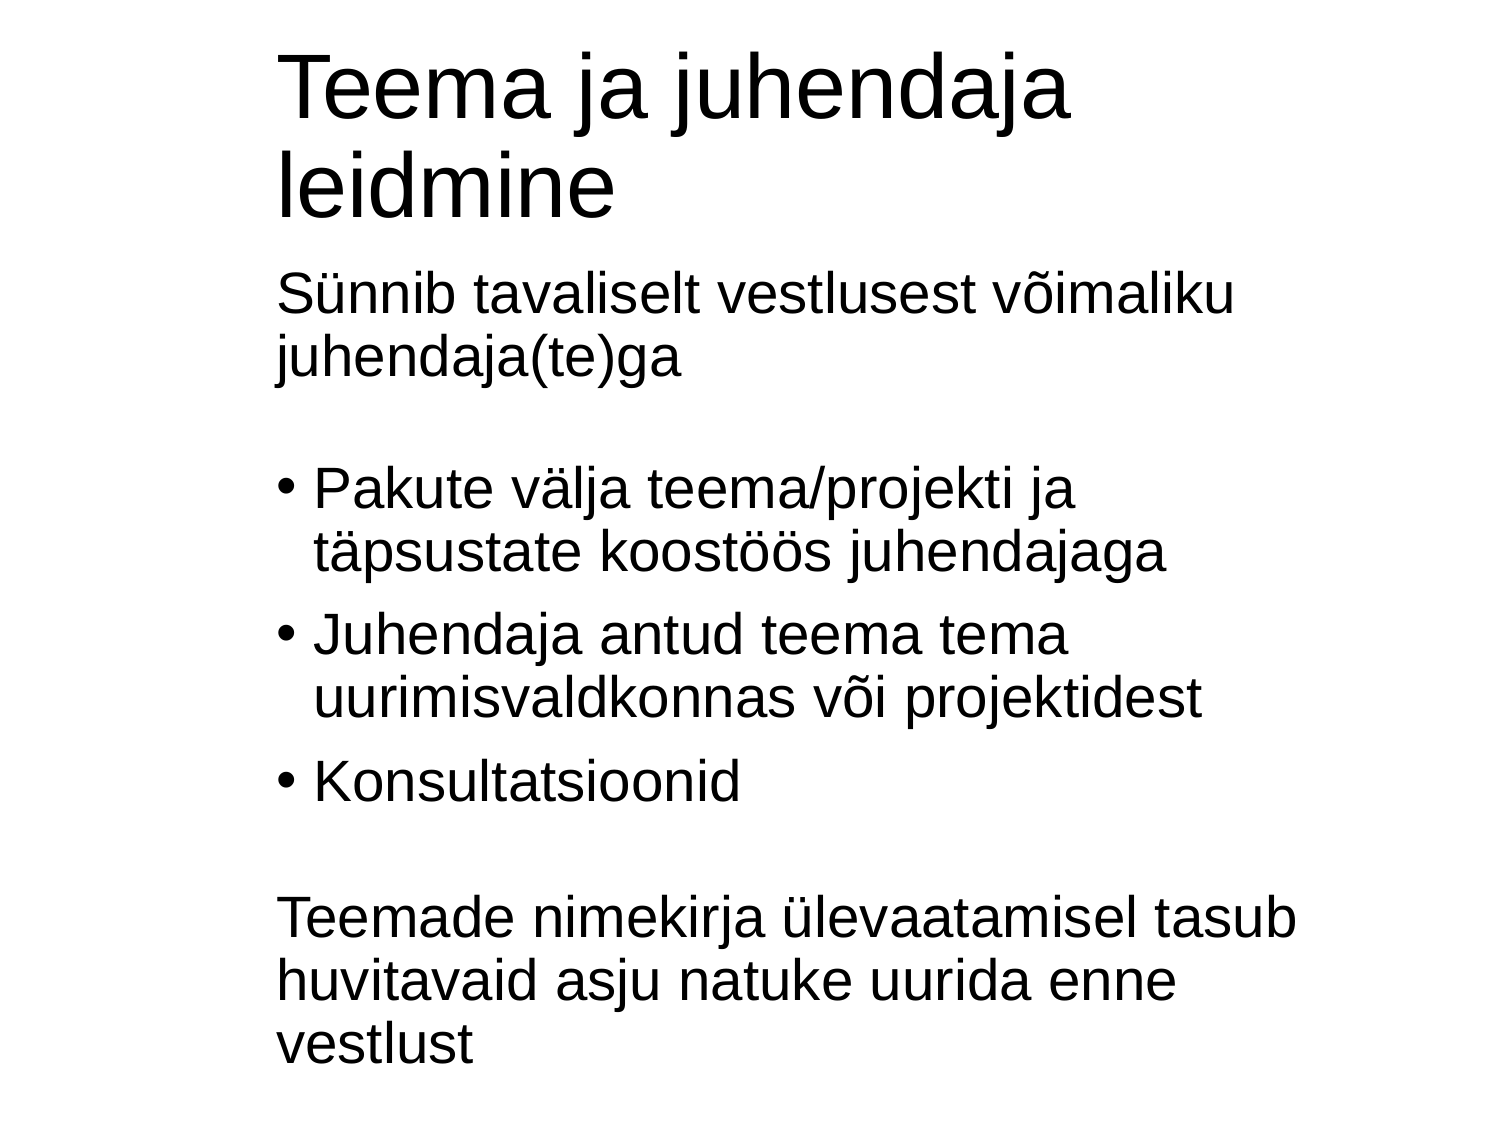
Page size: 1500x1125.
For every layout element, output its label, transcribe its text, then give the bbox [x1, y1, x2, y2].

list Sünnib tavaliselt vestlusest võimaliku juhendaja(te)ga Pakute välja teema/projekti ja täpsustate koostöös juhendajaga Juhendaja antud teema tema uurimisvaldkonnas või projektidest Konsultatsioonid Teemade nimekirja ülevaatamisel tasub huvitavaid asju natuke uurida enne vestlust [276, 263, 1361, 1049]
title Teema ja juhendaja leidmine [276, 44, 1361, 233]
